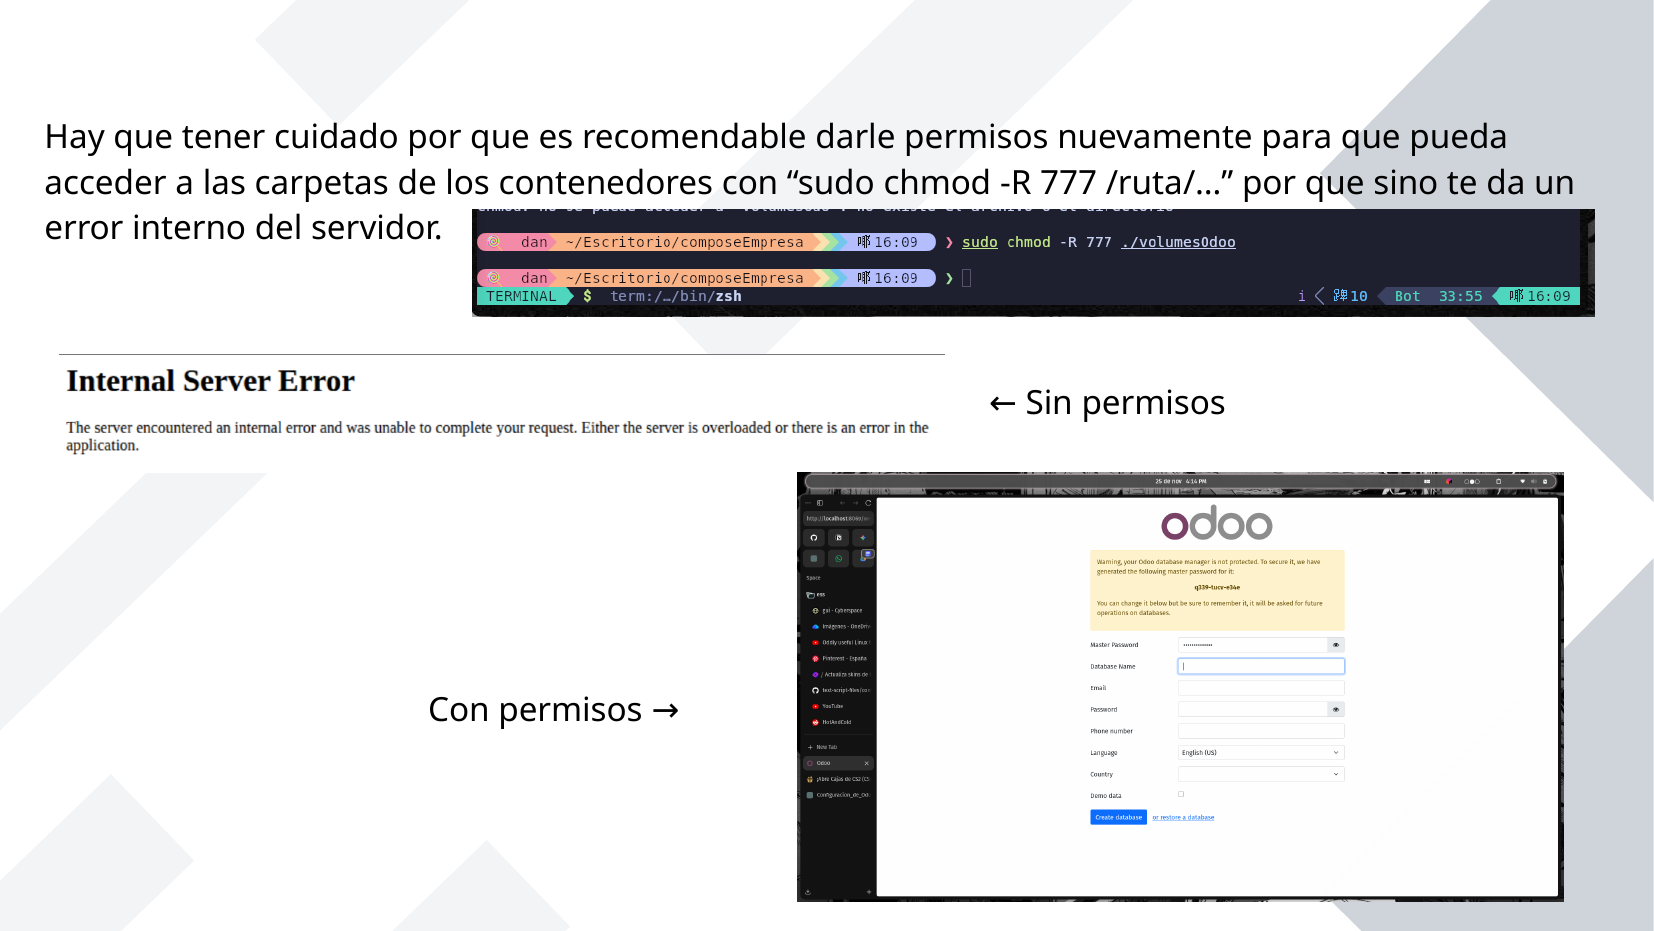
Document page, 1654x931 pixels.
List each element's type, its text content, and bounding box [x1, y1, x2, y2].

text_box Hay que tener cuidado por que es recomendable darle permisos nuevamente para que pueda acceder a las carpetas de los contenedores con “sudo chmod -R 777 /ruta/…” por que sino te da un error interno del servidor. [29, 0, 1625, 325]
text_box ← Sin permisos [974, 236, 1300, 462]
text_box Con permisos → [413, 542, 739, 768]
picture [59, 354, 1564, 903]
picture [472, 209, 1595, 317]
